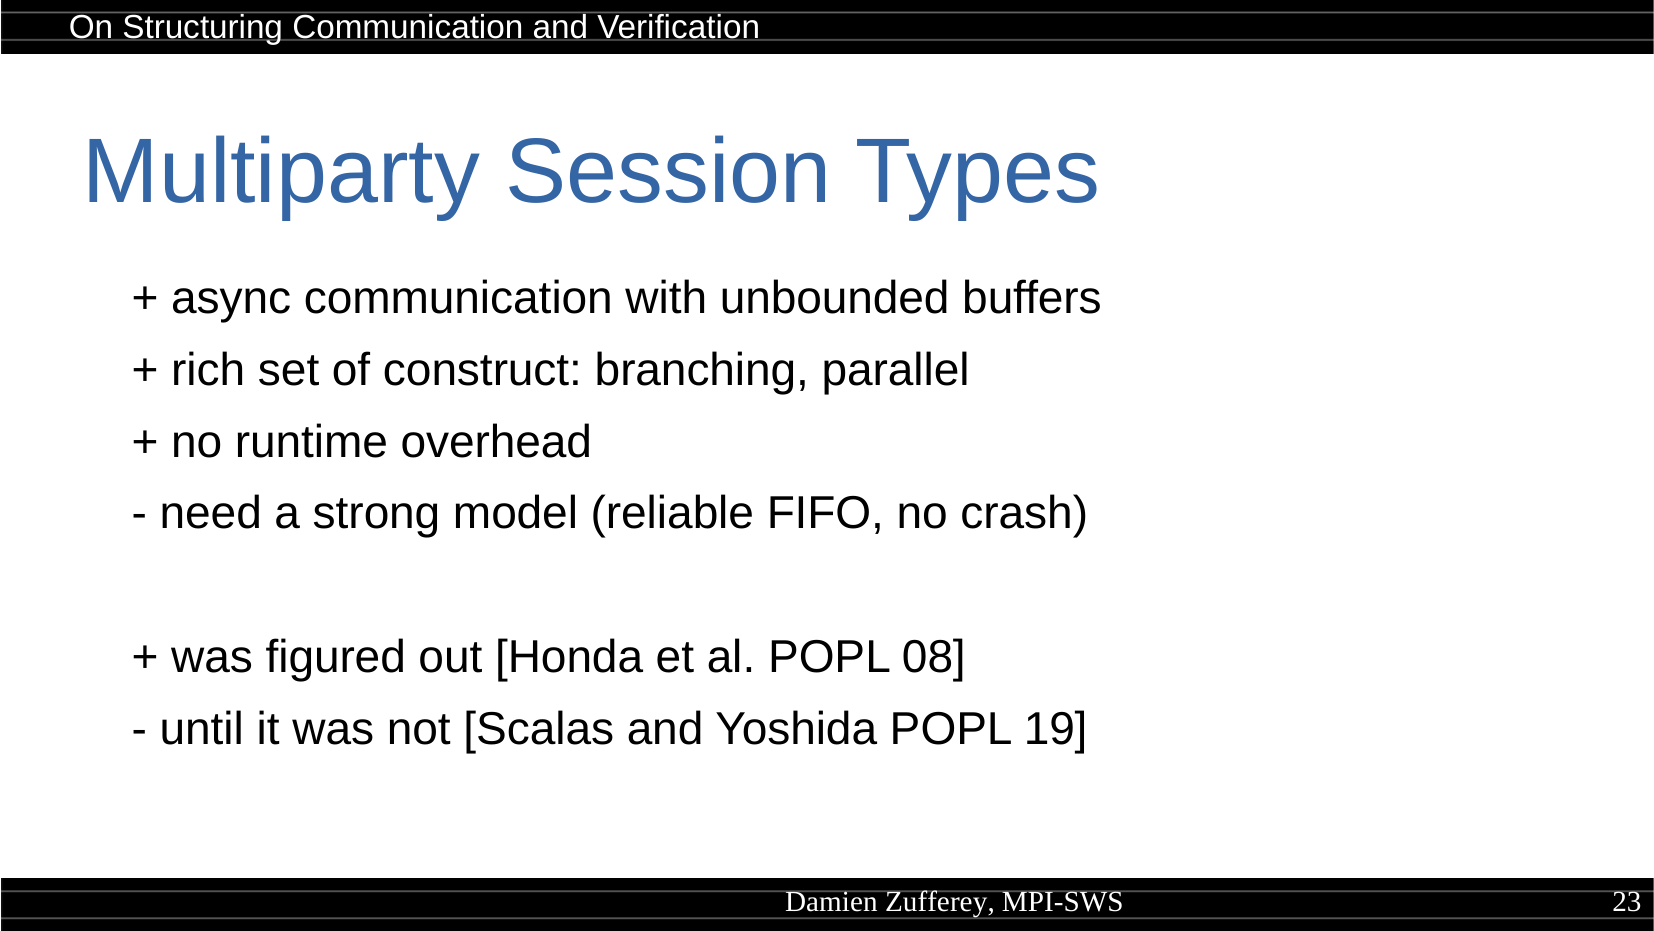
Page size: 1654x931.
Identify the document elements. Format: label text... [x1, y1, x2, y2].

title Multiparty Session Types [82, 92, 1571, 249]
picture [1, 878, 1654, 931]
list + async communication with unbounded buffers + rich set of construct: branching, parallel + no runtime overhead - need a strong model (reliable FIFO, no crash) + was figured out [Honda et al. POPL 08] - until it was not [Scalas and Yoshida POPL 19] [82, 271, 1571, 758]
picture [1, 0, 1654, 54]
